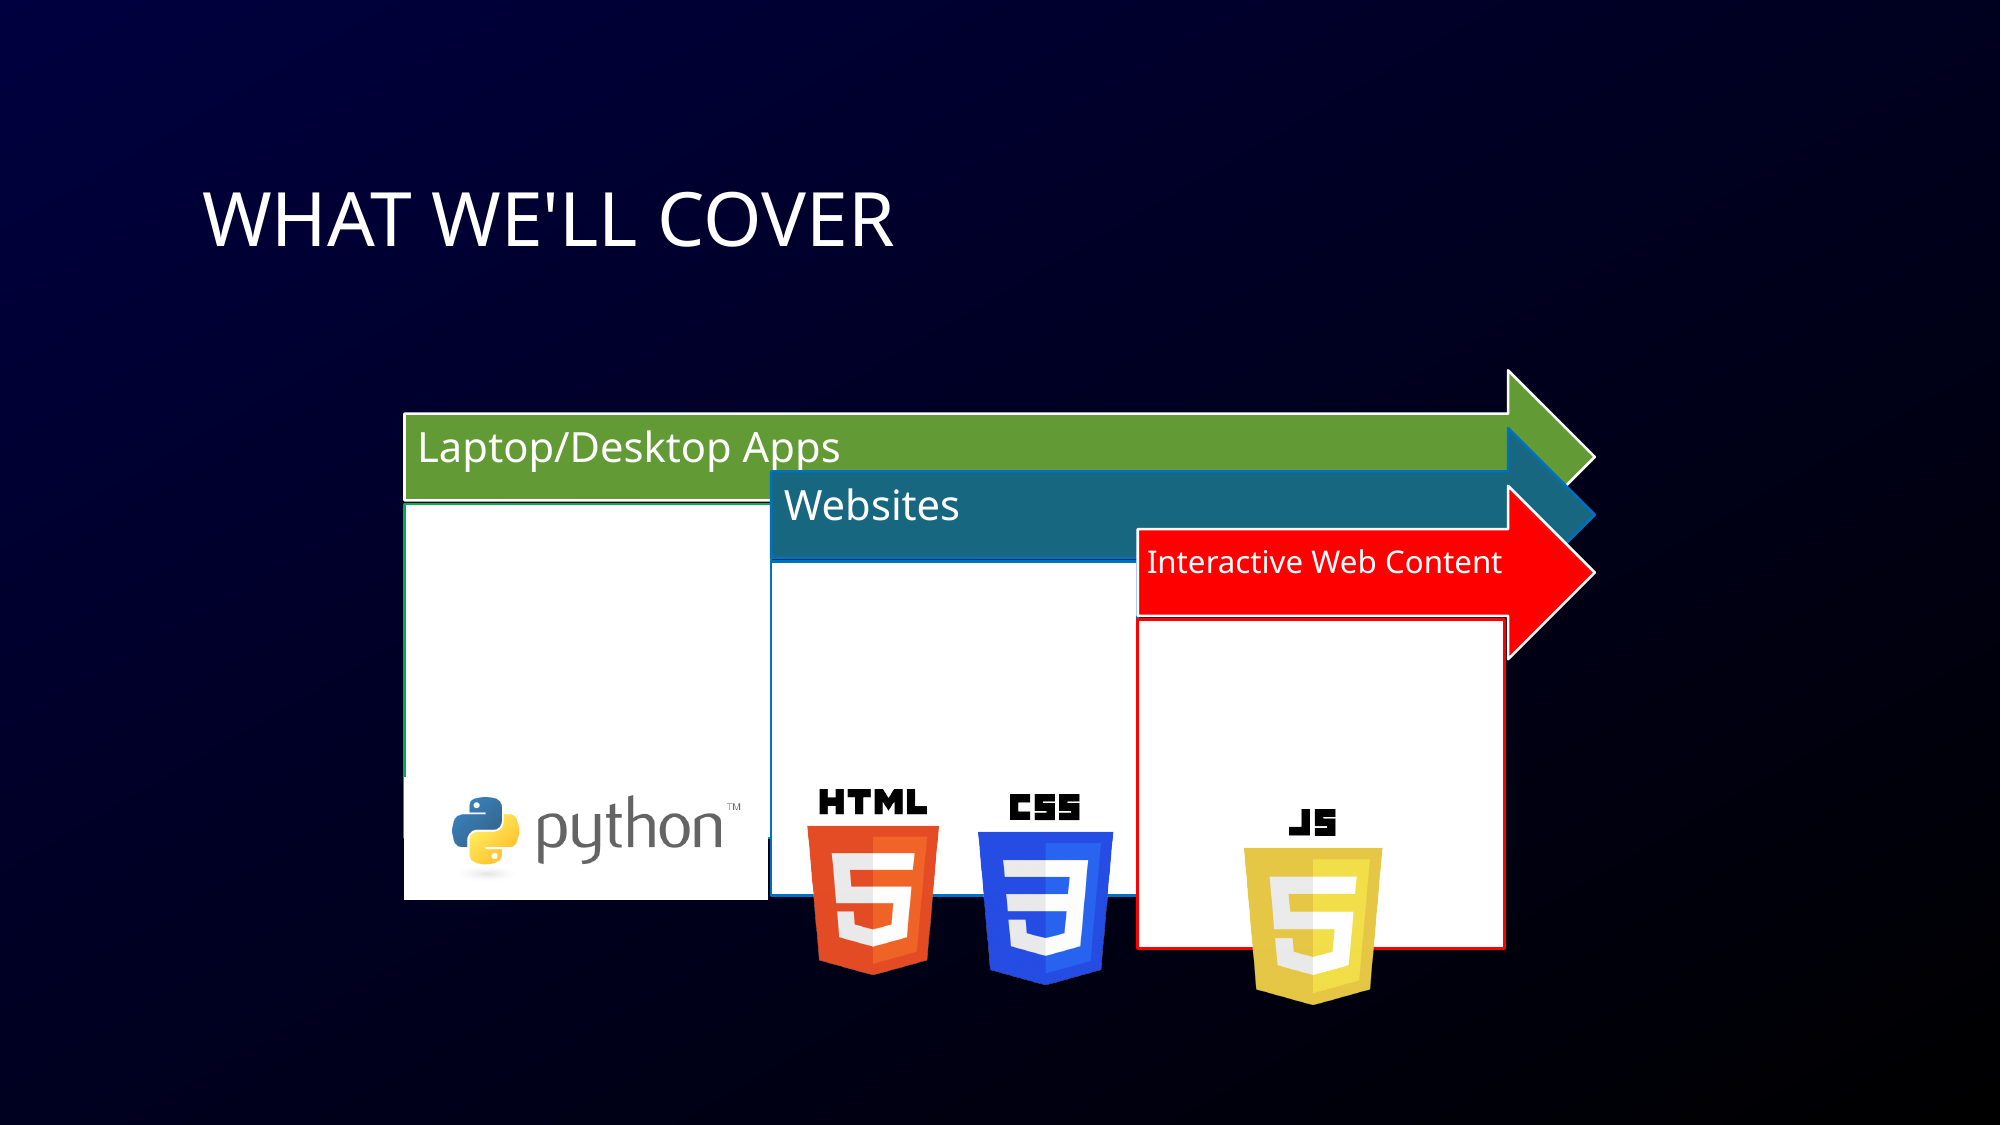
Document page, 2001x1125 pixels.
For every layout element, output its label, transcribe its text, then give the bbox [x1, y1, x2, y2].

text_box - HTML - CSS [771, 561, 1138, 896]
picture [780, 789, 1141, 985]
text_box Websites [771, 428, 1595, 559]
text_box Laptop/Desktop Apps [404, 370, 1595, 501]
picture [404, 777, 768, 901]
text_box Interactive Web Content [1137, 485, 1595, 660]
text_box - JavaScript (depending on time) [1137, 619, 1505, 949]
title What we'll cover [187, 101, 1813, 344]
picture [1215, 809, 1411, 1006]
text_box - Python [404, 504, 772, 838]
